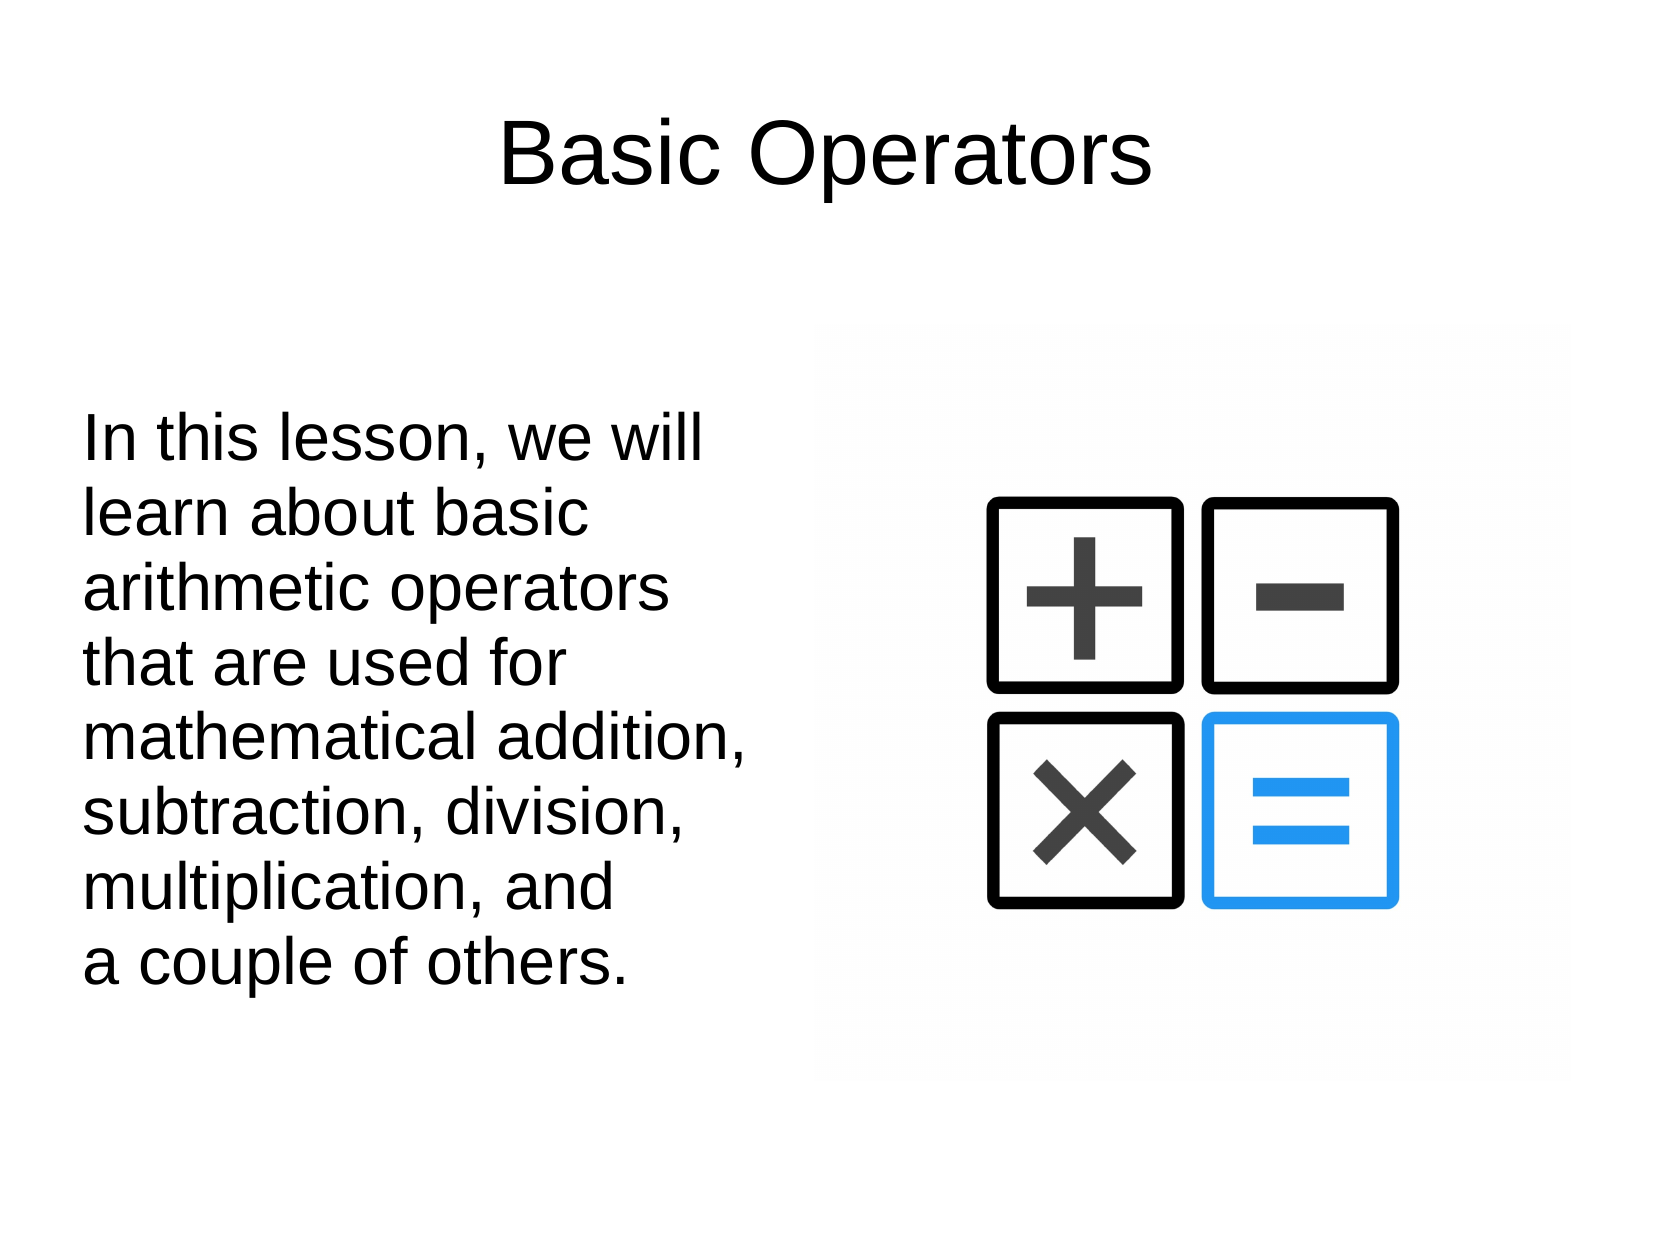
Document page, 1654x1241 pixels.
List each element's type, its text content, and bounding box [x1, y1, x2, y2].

picture [814, 324, 1571, 1081]
title Basic Operators [82, 49, 1571, 257]
subtitle In this lesson, we will learn about basic arithmetic operators that are used for mathematical addition, subtraction, division, multiplication, and a couple of others. [82, 290, 1571, 1109]
